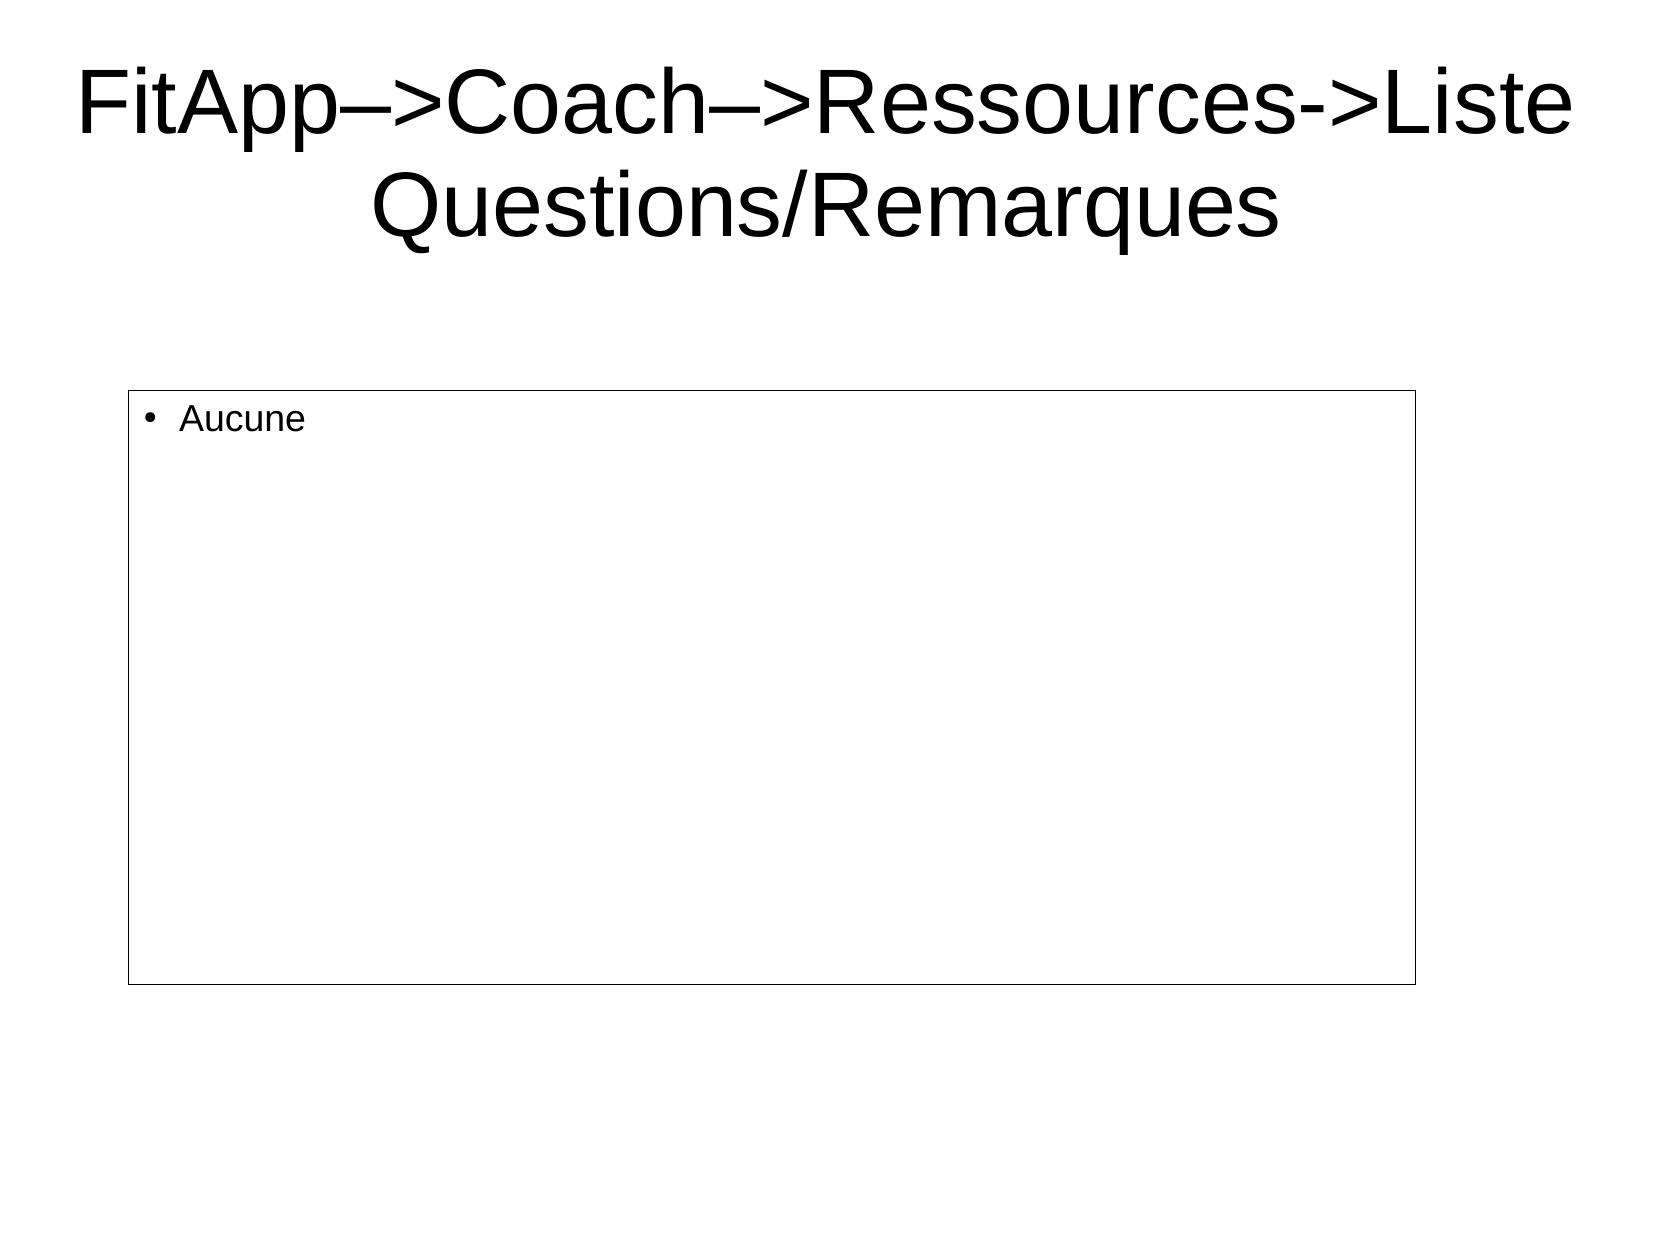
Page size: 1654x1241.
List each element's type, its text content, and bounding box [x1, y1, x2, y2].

title FitApp–>Coach–>Ressources->Liste Questions/Remarques [70, 0, 1583, 307]
text_box Aucune [128, 390, 1416, 985]
